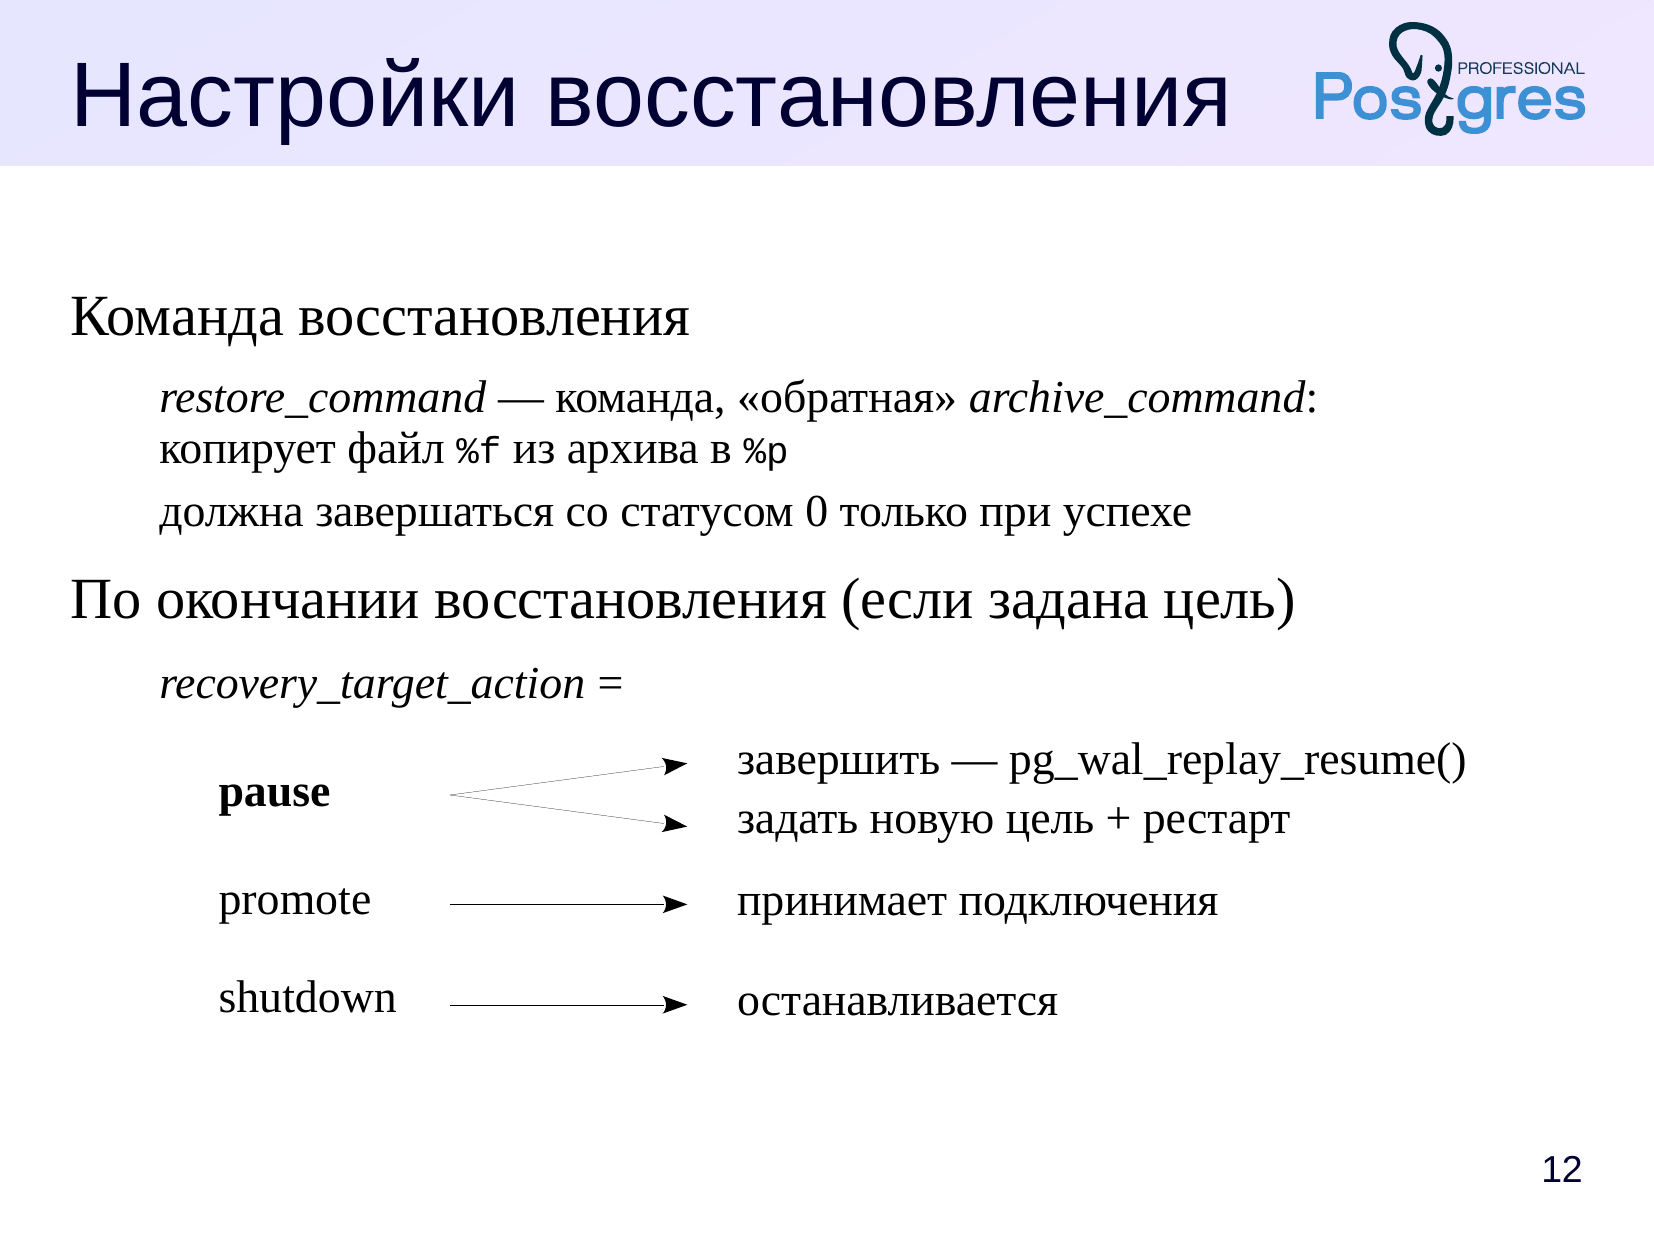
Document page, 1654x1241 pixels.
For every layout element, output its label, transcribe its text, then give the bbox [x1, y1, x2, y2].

text_box принимает подключения [722, 866, 1524, 984]
text_box завершить — pg_wal_replay_resume() [722, 726, 1516, 843]
list Команда восстановления restore_command — команда, «обратная» archive_command: копирует файл %f из архива в %p должна завершаться со статусом 0 только при успехе По окончании восстановления (если задана цель) recovery_target_action = pause promote shutdown [70, 283, 1583, 1134]
text_box задать новую цель + рестарт [722, 785, 1396, 856]
title Настройки восстановления [70, 43, 1241, 147]
text_box останавливается [722, 984, 1524, 1084]
